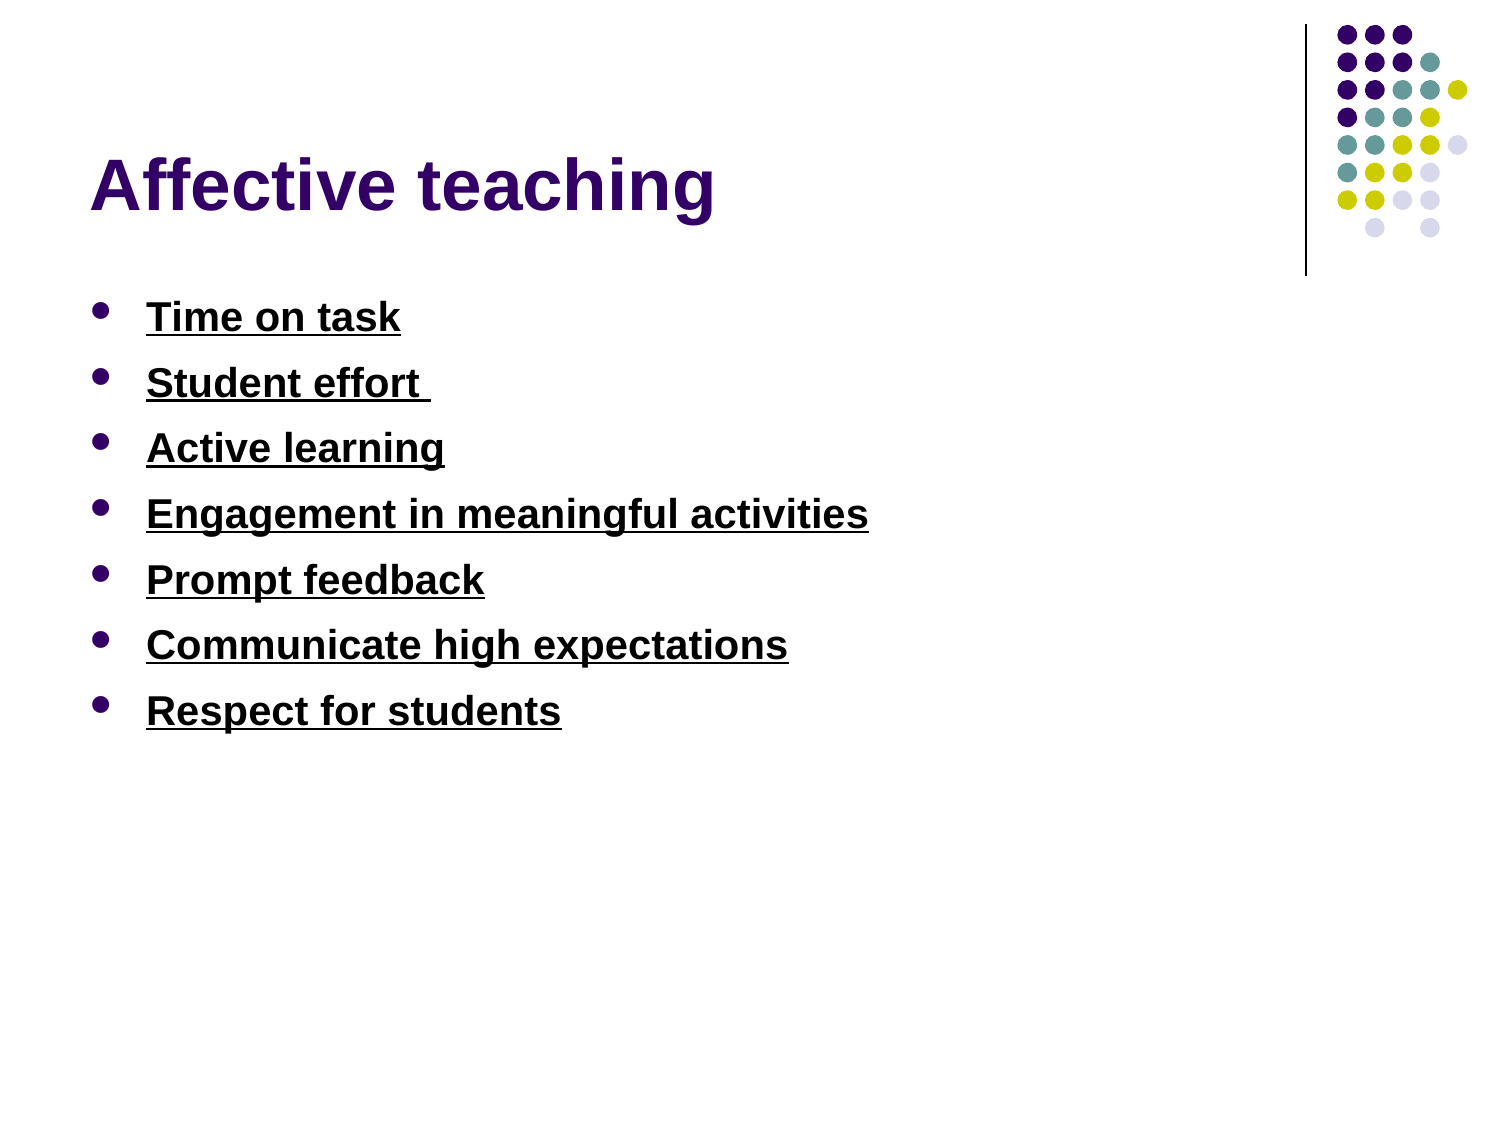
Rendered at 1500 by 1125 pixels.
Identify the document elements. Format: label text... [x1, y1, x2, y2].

list Time on task Student effort Active learning Engagement in meaningful activities Prompt feedback Communicate high expectations Respect for students [75, 282, 1426, 1006]
title Affective teaching [74, 20, 1313, 233]
